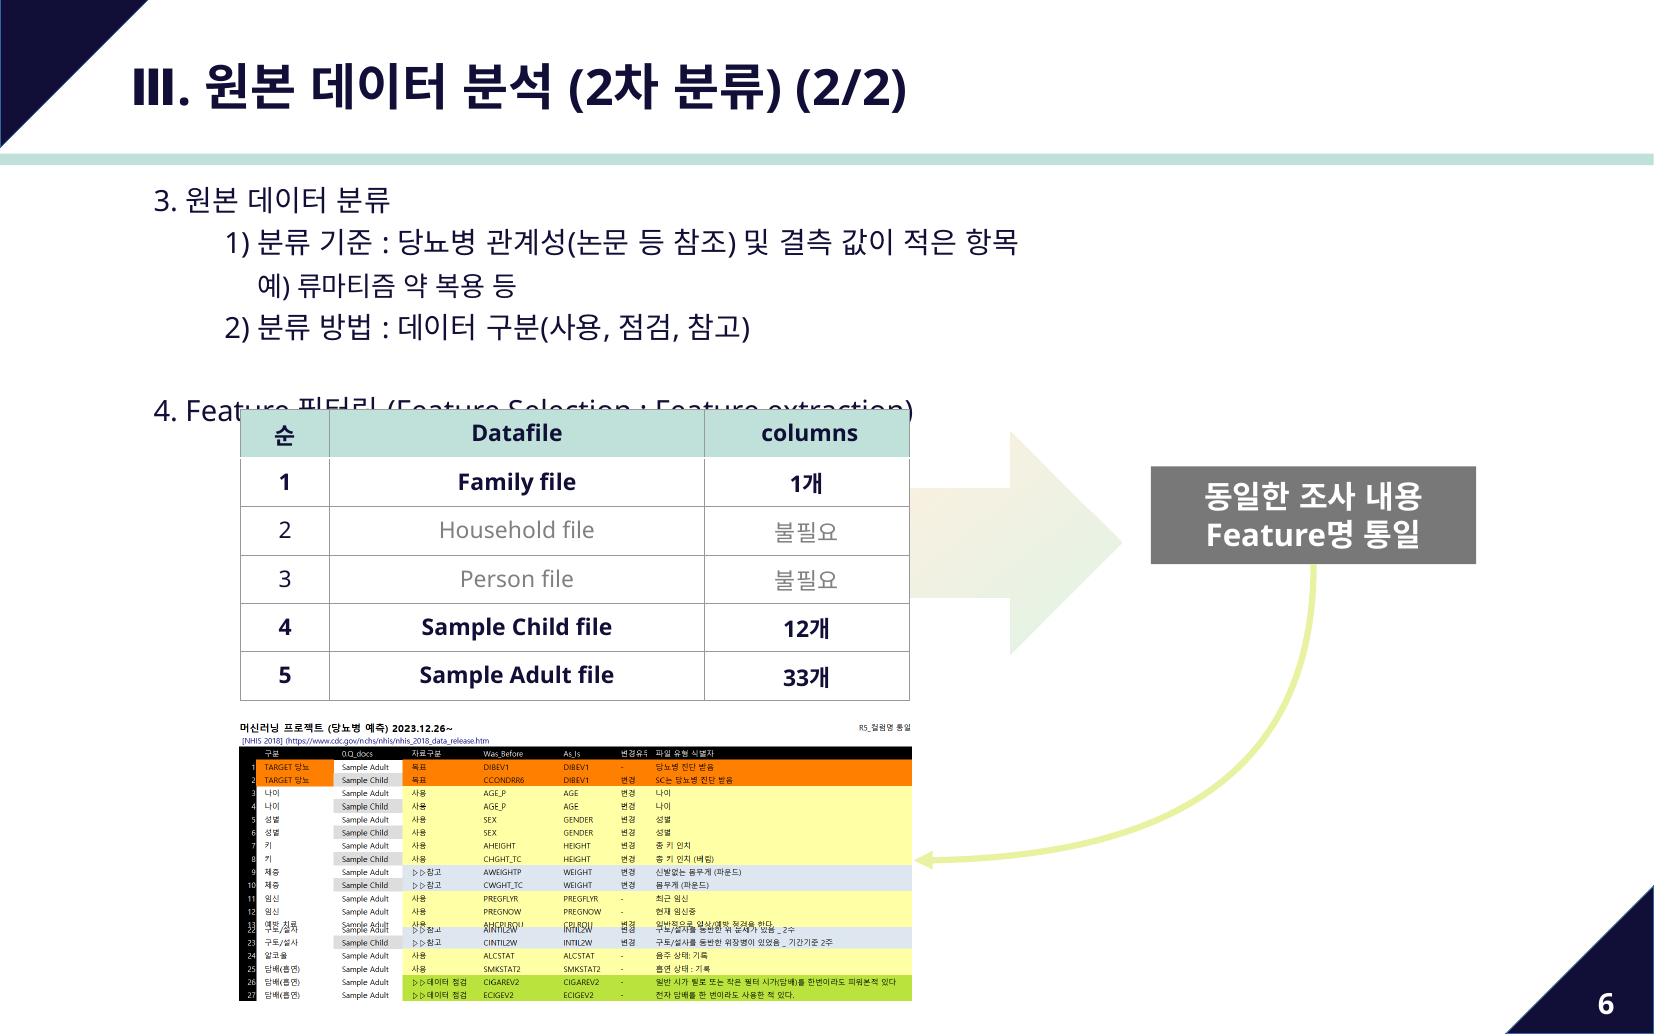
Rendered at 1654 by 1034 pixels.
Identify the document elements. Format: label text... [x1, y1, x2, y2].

table_cell Family file [330, 459, 704, 506]
table_header columns [705, 410, 909, 457]
table_cell 불필요 [705, 556, 909, 603]
list 3. 원본 데이터 분류 1) 분류 기준 : 당뇨병 관계성(논문 등 참조) 및 결측 값이 적은 항목 예) 류마티즘 약 복용 등 2) 분류 방법 : 데이터 구분(사용, 점검, 참고) 4. Feature 필터링 (Feature Selection : Feature extraction) [82, 177, 1571, 975]
table_cell 5 [241, 652, 329, 700]
table_cell 1 [241, 459, 329, 506]
table_header Datafile [330, 410, 704, 457]
picture [238, 720, 914, 1001]
table_cell Person file [330, 556, 704, 603]
table_cell Household file [330, 507, 704, 555]
table_cell 1개 [705, 459, 909, 506]
table_cell 12개 [705, 604, 909, 651]
table_cell Sample Child file [330, 604, 704, 651]
table_cell Sample Adult file [330, 652, 704, 700]
text_box [910, 431, 1122, 655]
table_cell 33개 [705, 652, 909, 700]
text_box <숫자> [1559, 974, 1654, 1033]
table_header 순 [241, 410, 329, 457]
table_cell 3 [241, 556, 329, 603]
table_cell 4 [241, 604, 329, 651]
table_cell 2 [241, 507, 329, 555]
text_box 동일한 조사 내용 Feature명 통일 [1150, 466, 1477, 565]
table_cell 불필요 [705, 507, 909, 555]
title Ⅲ. 원본 데이터 분석 (2차 분류) (2/2) [129, 41, 1618, 148]
